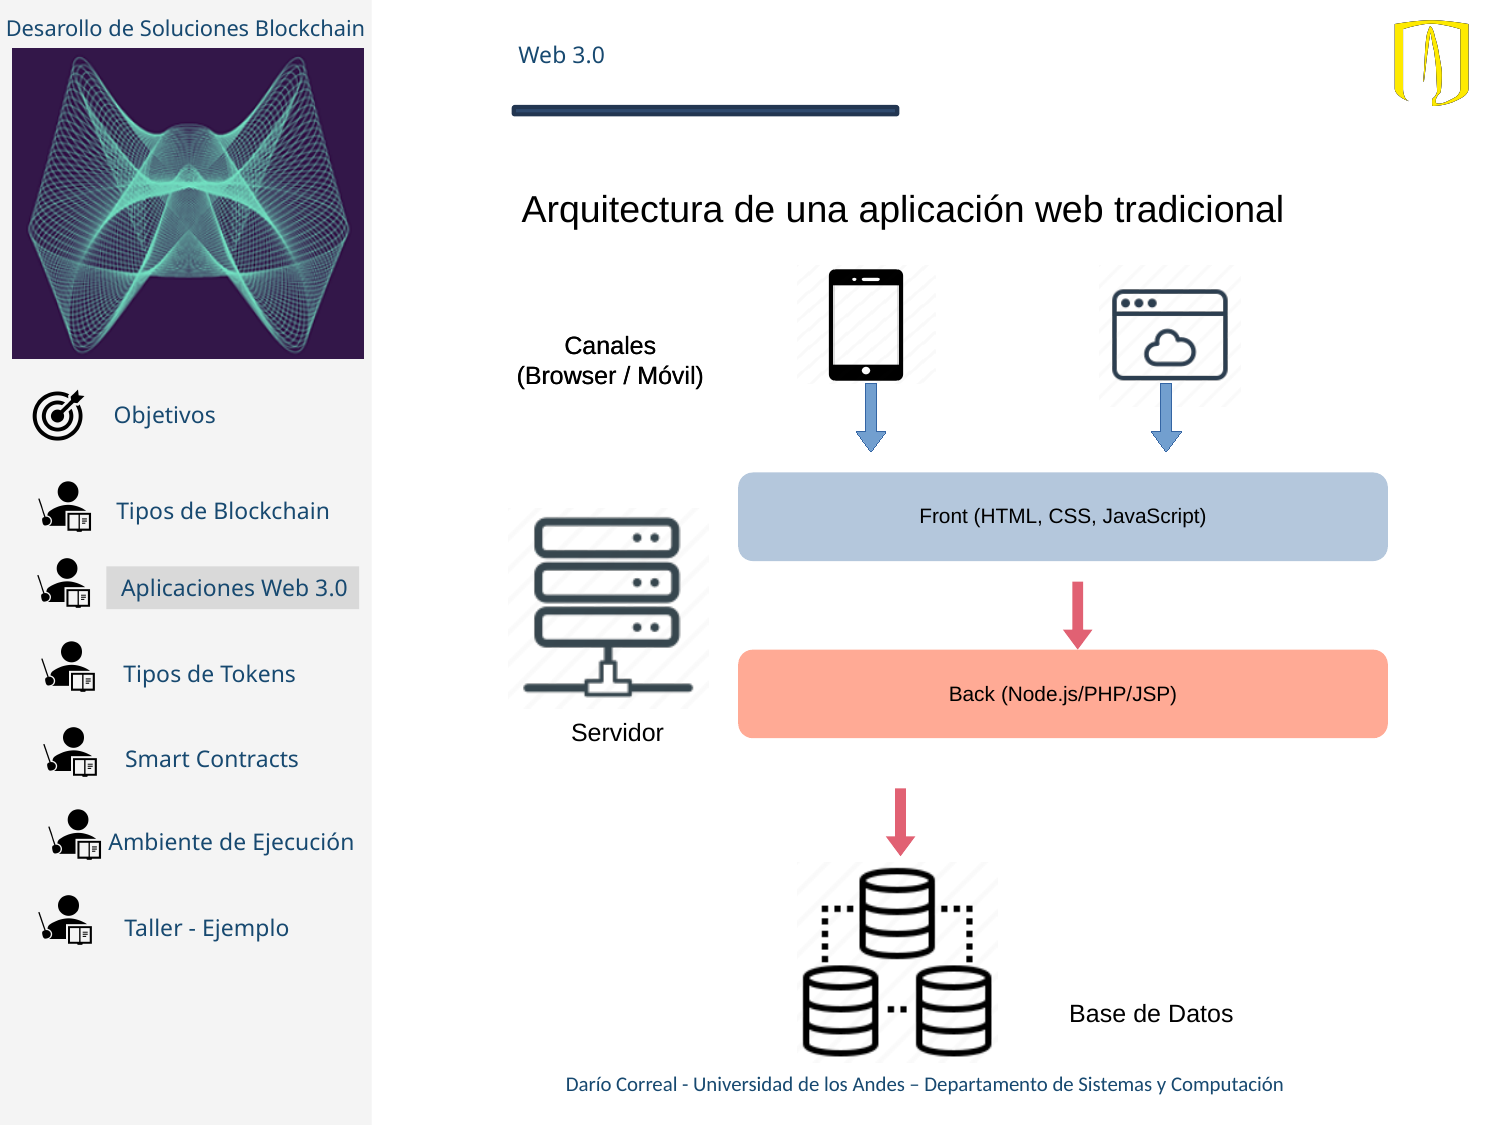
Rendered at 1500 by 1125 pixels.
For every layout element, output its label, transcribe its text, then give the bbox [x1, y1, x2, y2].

text_box [885, 788, 916, 857]
picture [12, 48, 364, 359]
picture [37, 886, 100, 948]
picture [40, 632, 103, 695]
text_box Smart Contracts [110, 737, 314, 780]
text_box [513, 107, 898, 115]
text_box [856, 383, 886, 452]
text_box Objetivos [98, 393, 231, 436]
text_box Tipos de Blockchain [101, 489, 346, 532]
picture [27, 384, 90, 446]
picture [797, 265, 936, 384]
picture [797, 862, 998, 1062]
picture [1387, 19, 1476, 107]
text_box Ambiente de Ejecución [63, 820, 370, 863]
picture [47, 800, 109, 863]
picture [1099, 265, 1241, 407]
picture [36, 549, 98, 612]
picture [42, 718, 105, 780]
picture [37, 472, 99, 535]
text_box [1151, 383, 1182, 452]
text_box Web 3.0 [503, 32, 621, 76]
text_box Front (HTML, CSS, JavaScript) [738, 472, 1388, 562]
text_box Aplicaciones Web 3.0 [106, 566, 363, 609]
text_box Arquitectura de una aplicación web tradicional [506, 177, 1300, 234]
text_box Back (Node.js/PHP/JSP) [738, 649, 1388, 739]
text_box Darío Correal - Universidad de los Andes – Departamento de Sistemas y Computación [551, 1062, 1300, 1103]
text_box Base de Datos [1033, 990, 1270, 1034]
text_box Canales (Browser / Móvil) [501, 322, 719, 393]
text_box Tipos de Tokens [108, 652, 312, 695]
picture [508, 508, 709, 709]
text_box Taller - Ejemplo [109, 905, 305, 948]
text_box Servidor [556, 708, 679, 752]
text_box [1062, 581, 1093, 649]
